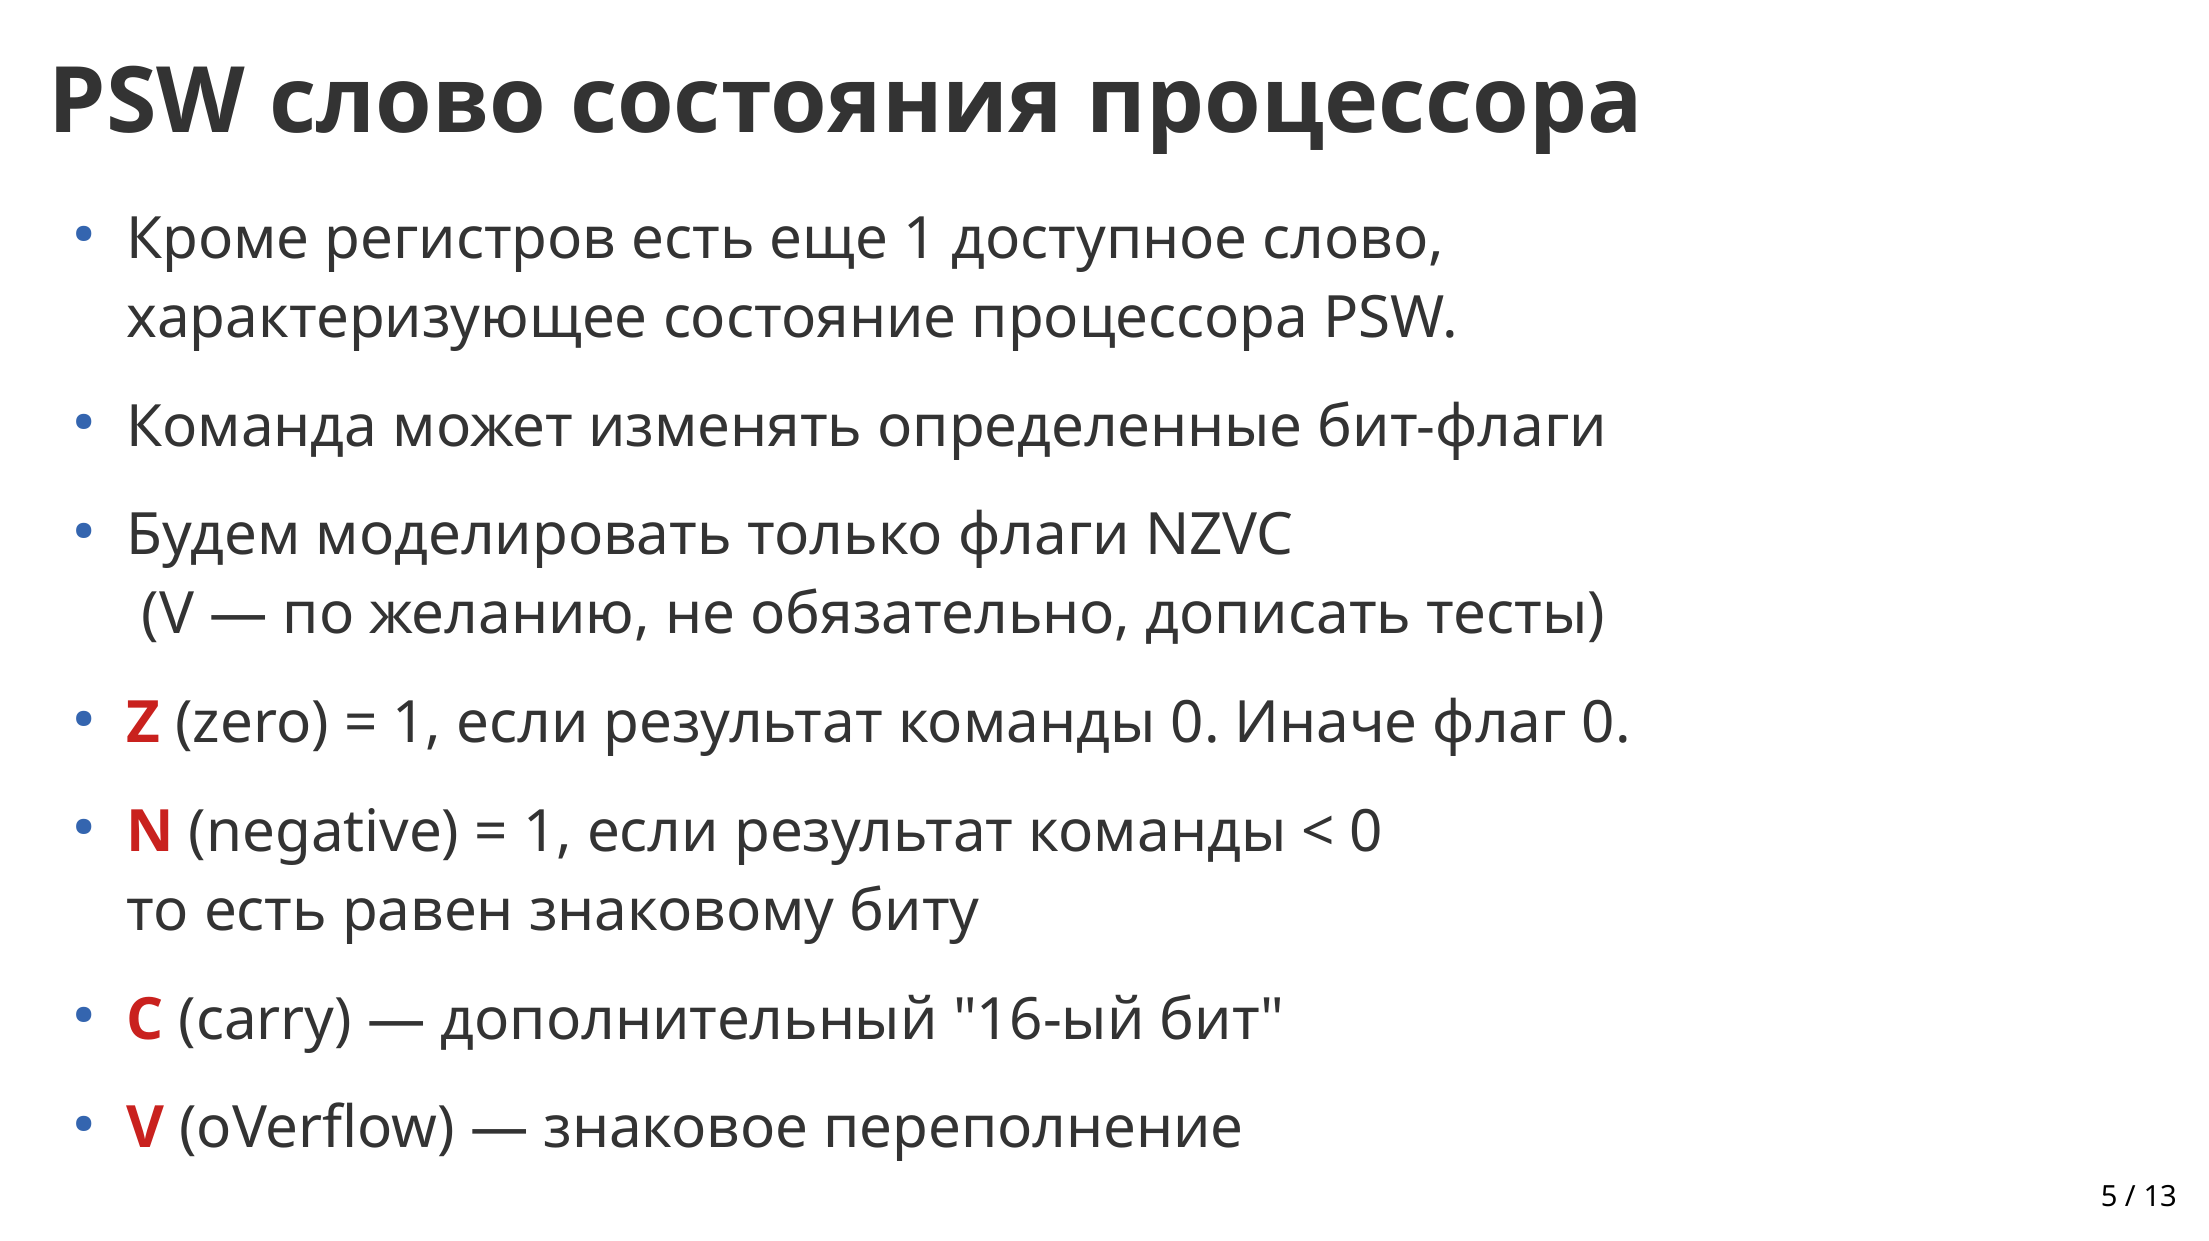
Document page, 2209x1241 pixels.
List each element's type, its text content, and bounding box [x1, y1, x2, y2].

title PSW слово состояния процессора [48, 34, 2174, 160]
list Кроме регистров есть еще 1 доступное слово, характеризующее состояние процессора PSW. Команда может изменять определенные бит-флаги Будем моделировать только флаги NZVC (V — по желанию, не обязательно, дописать тесты) Z (zero) = 1, если результат команды 0. Иначе флаг 0. N (negative) = 1, если результат команды < 0 то есть равен знаковому биту C (carry) — дополнительный "16-ый бит" V (oVerflow) — знаковое переполнение [55, 195, 1690, 1177]
